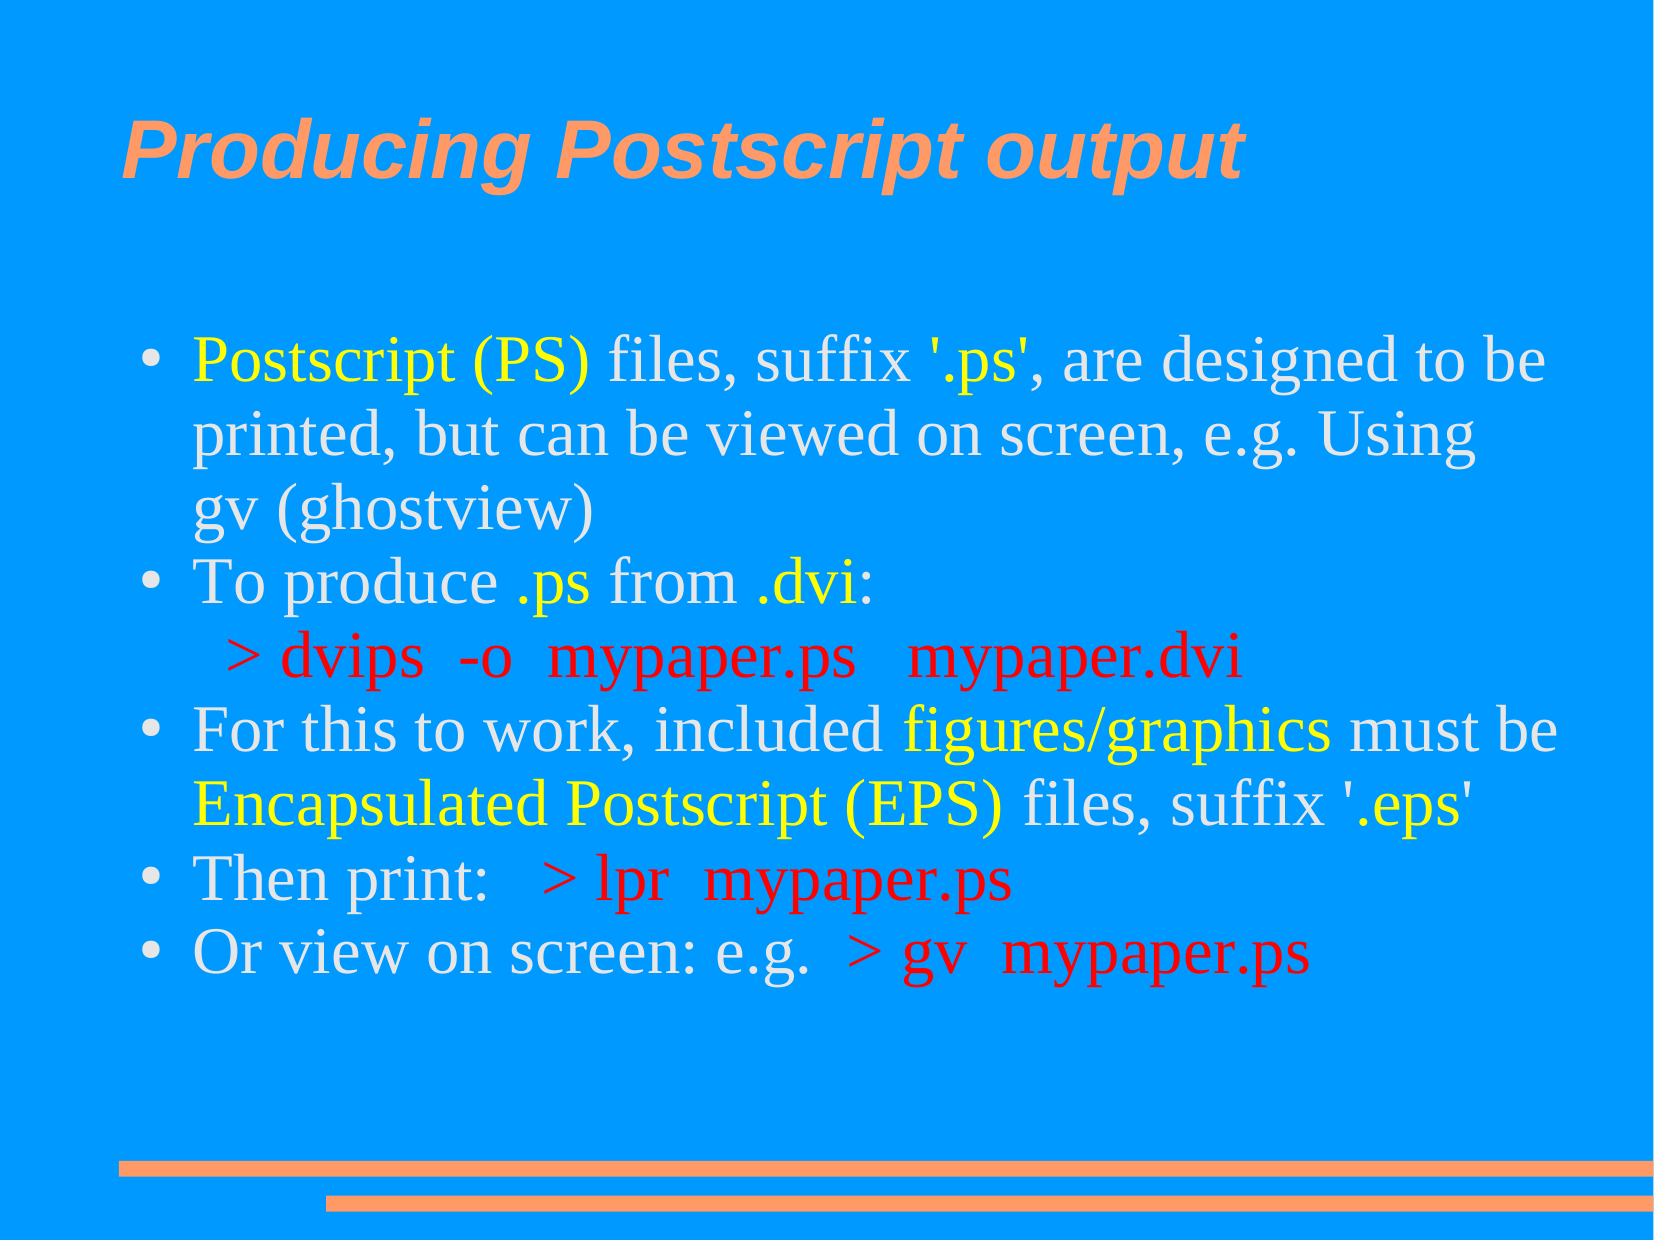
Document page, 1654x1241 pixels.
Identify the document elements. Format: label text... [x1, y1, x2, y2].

list Postscript (PS) files, suffix '.ps', are designed to be printed, but can be viewed on screen, e.g. Using gv (ghostview) To produce .ps from .dvi: > dvips -o mypaper.ps mypaper.dvi For this to work, included figures/graphics must be Encapsulated Postscript (EPS) files, suffix '.eps' Then print: > lpr mypaper.ps Or view on screen: e.g. > gv mypaper.ps [121, 322, 1561, 1132]
title Producing Postscript output [121, 46, 1534, 254]
